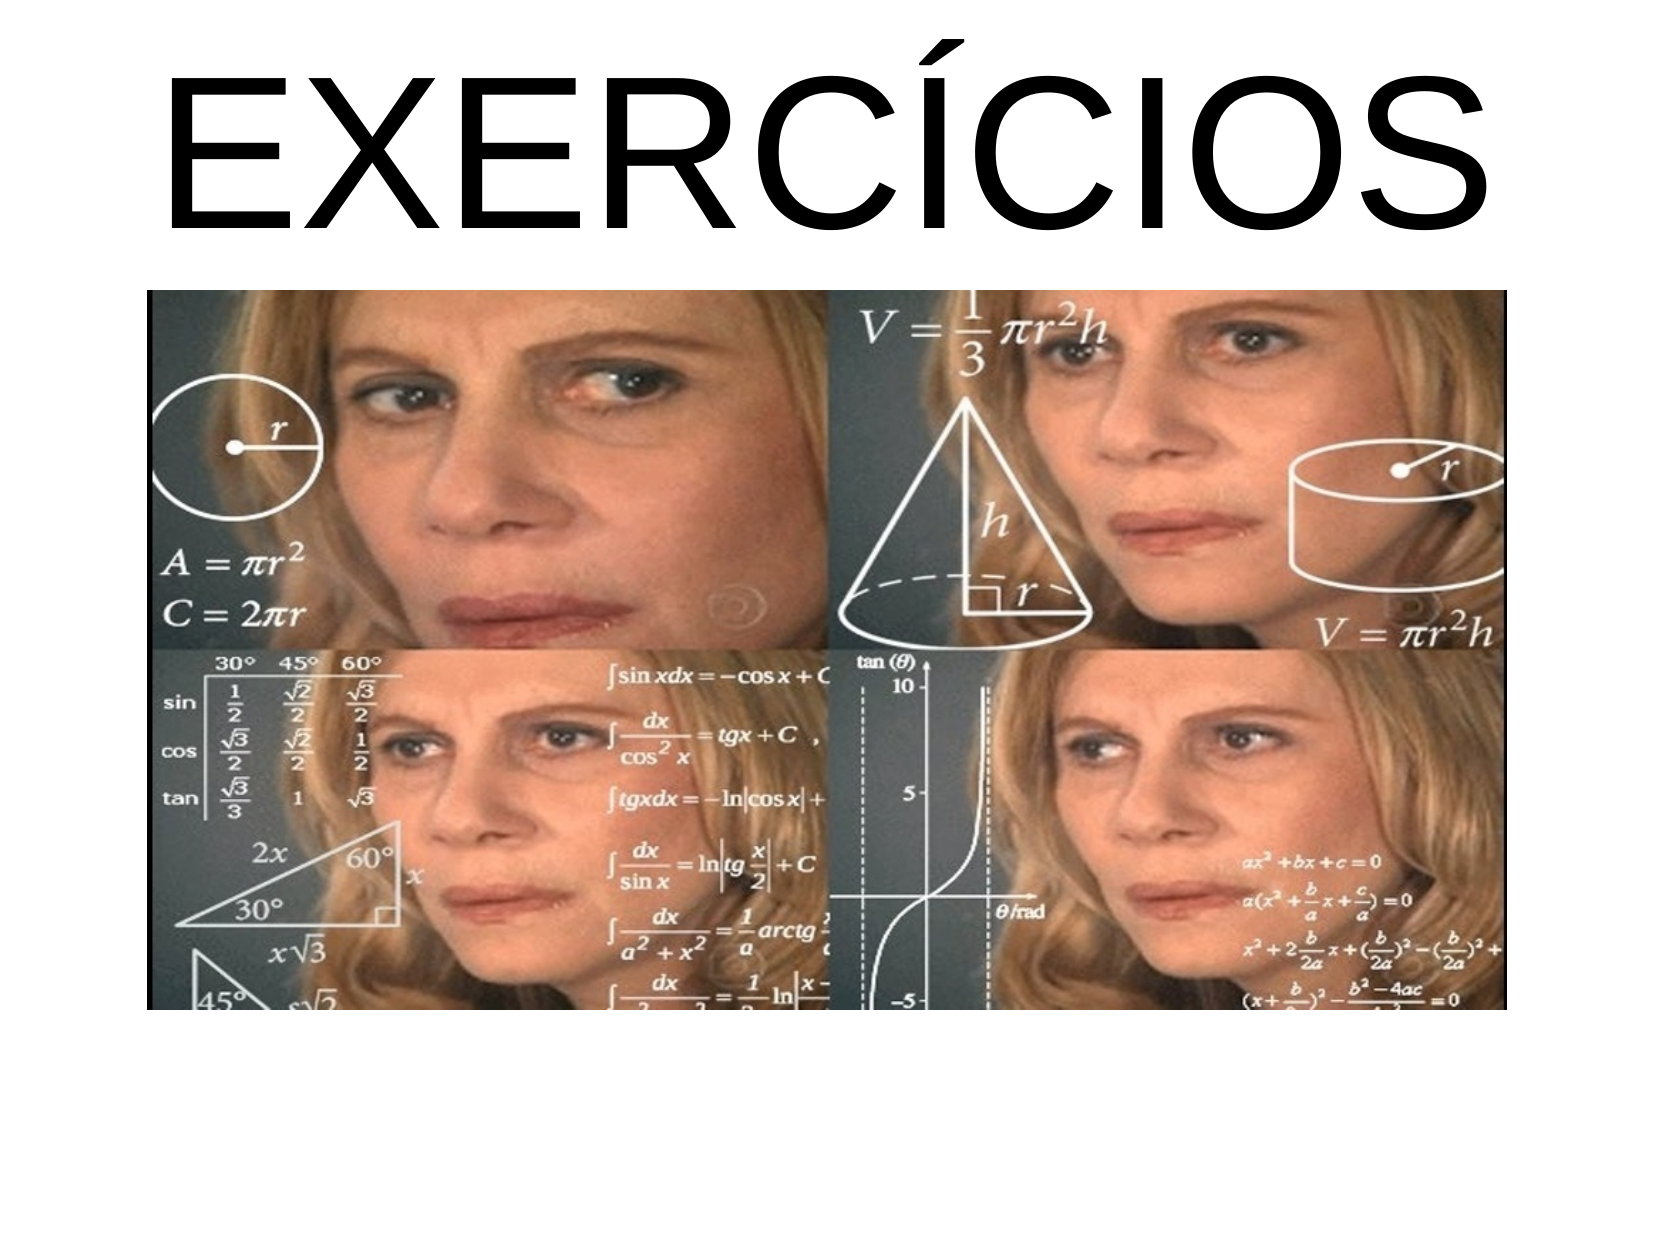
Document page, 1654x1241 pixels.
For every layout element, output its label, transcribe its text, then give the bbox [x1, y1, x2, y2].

picture [147, 290, 1507, 1010]
title EXERCÍCIOS [82, 31, 1571, 275]
